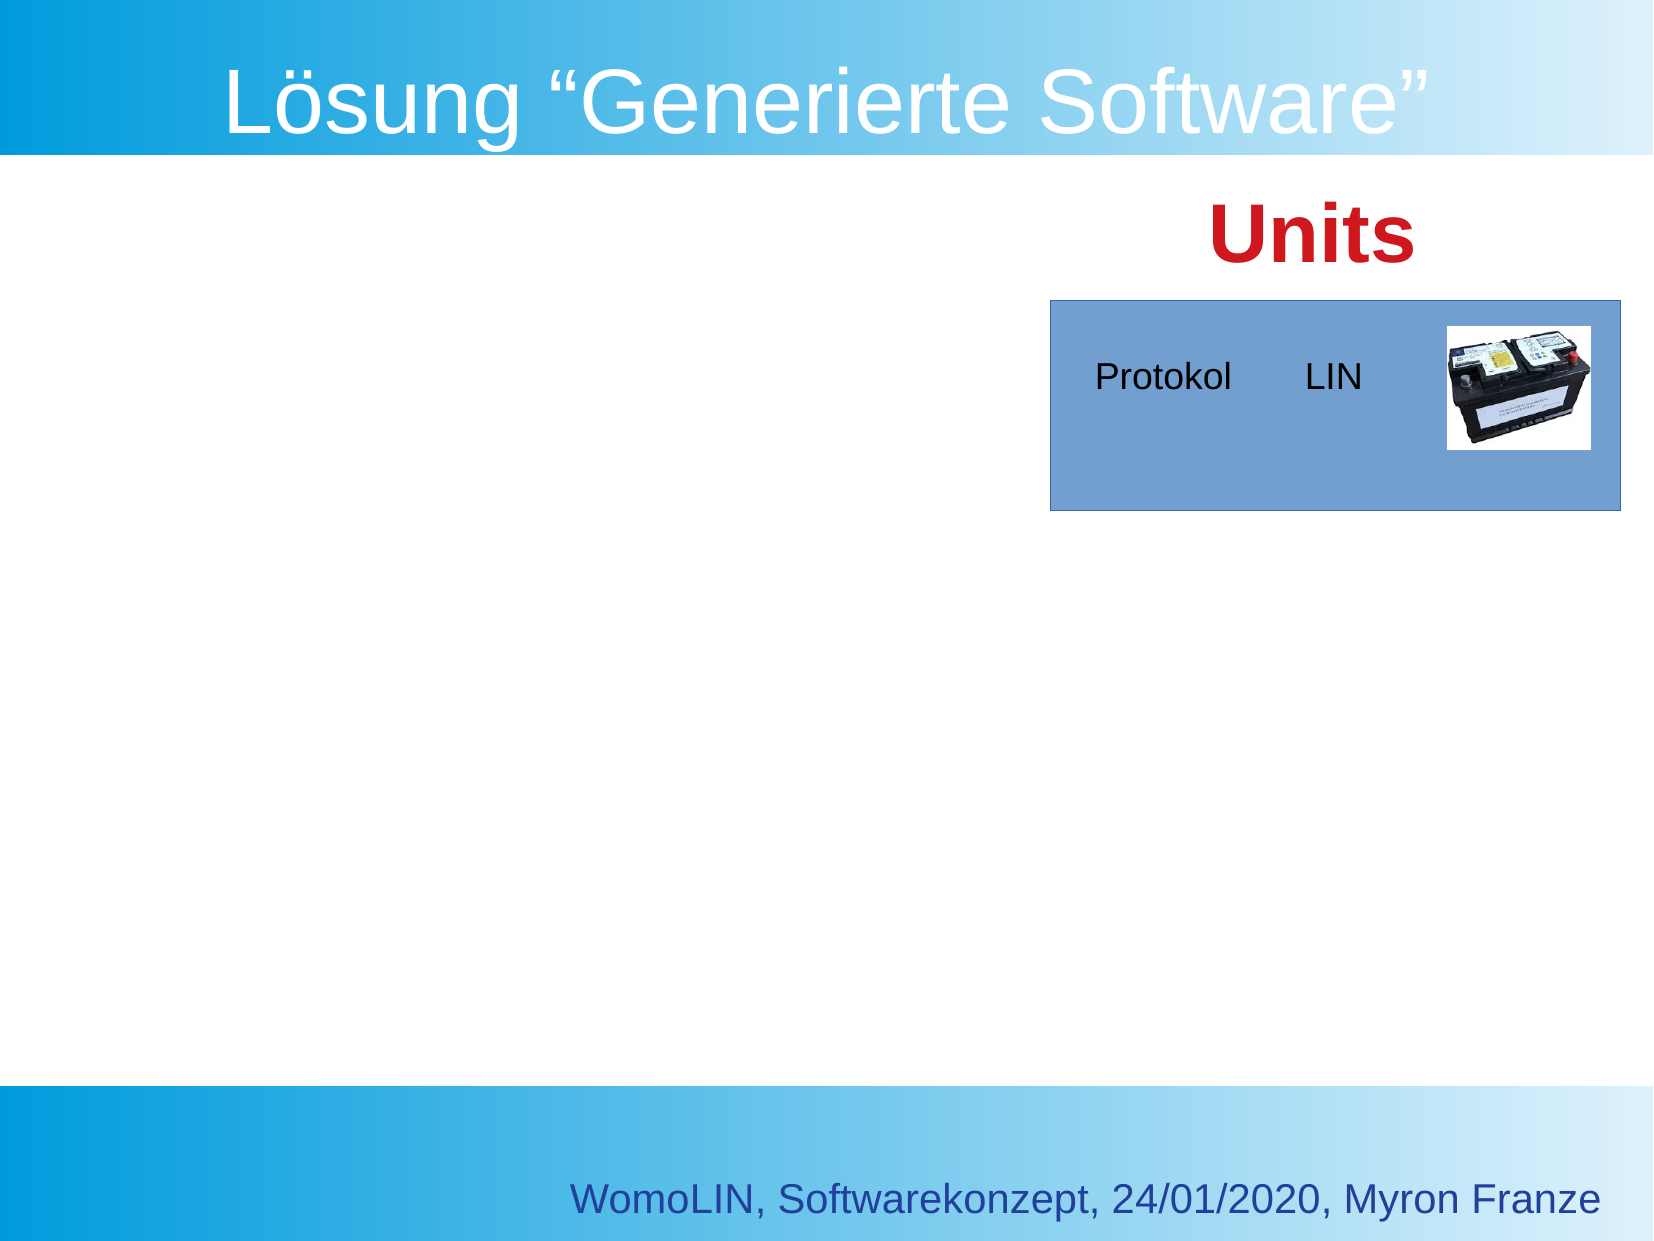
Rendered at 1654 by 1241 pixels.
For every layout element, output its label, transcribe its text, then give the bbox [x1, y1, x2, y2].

text_box [1050, 300, 1621, 511]
text_box WomoLIN, Softwarekonzept, 24/01/2020, Myron Franze [555, 1168, 1645, 1241]
text_box LIN [1290, 348, 1396, 406]
text_box Units [1185, 180, 1441, 288]
text_box Protokol [1080, 348, 1261, 406]
title Lösung “Generierte Software” [82, 49, 1571, 155]
picture [1447, 326, 1591, 451]
